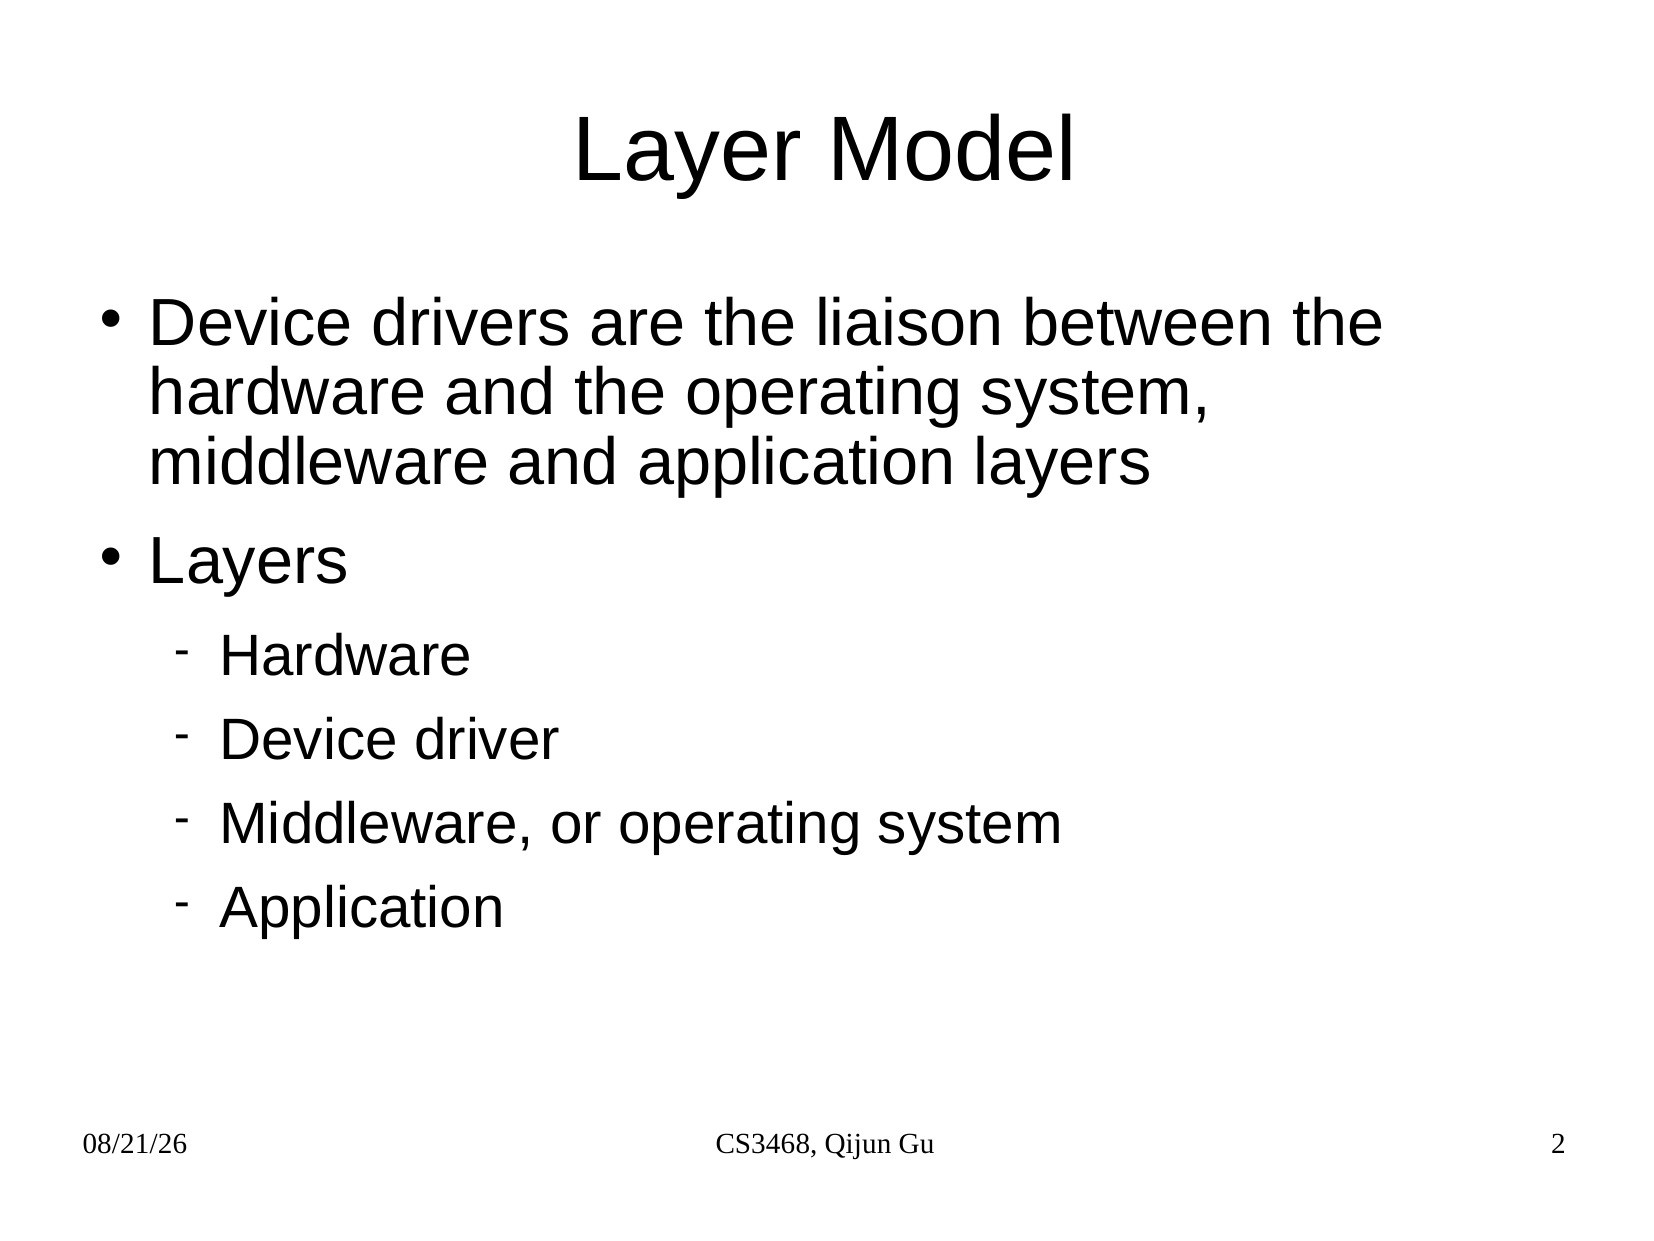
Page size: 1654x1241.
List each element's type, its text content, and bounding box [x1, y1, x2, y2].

list Device drivers are the liaison between the hardware and the operating system, middleware and application layers Layers Hardware Device driver Middleware, or operating system Application [82, 290, 1568, 1092]
title Layer Model [82, 56, 1568, 247]
